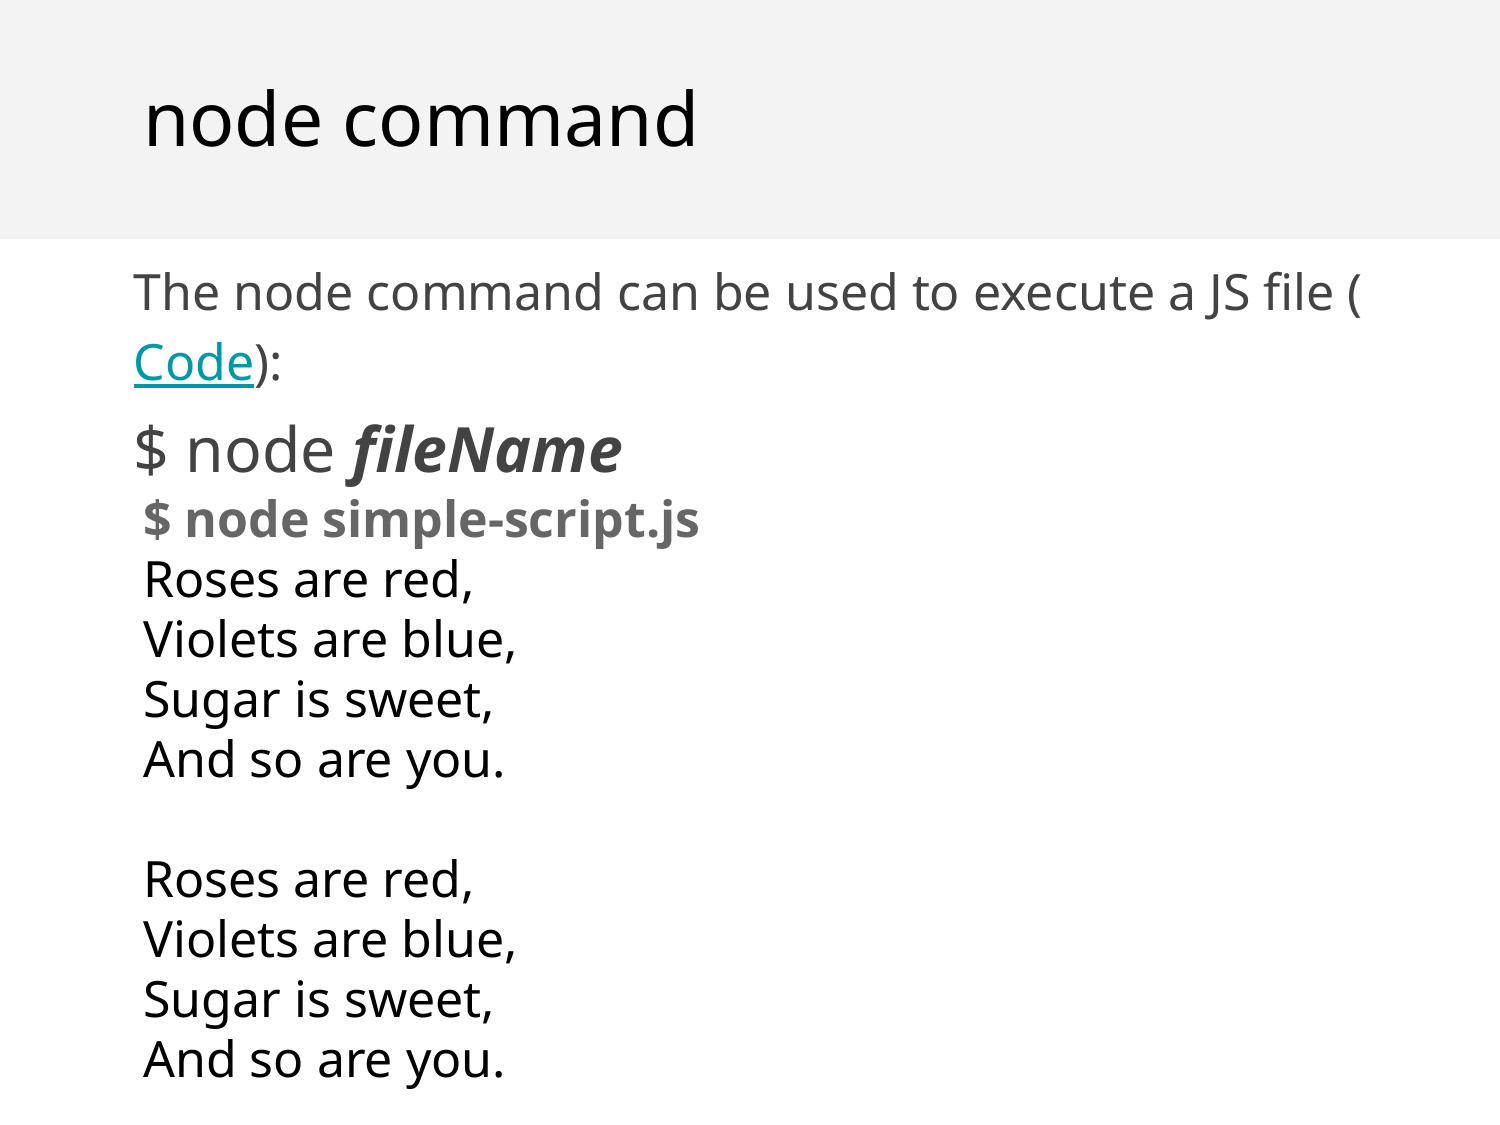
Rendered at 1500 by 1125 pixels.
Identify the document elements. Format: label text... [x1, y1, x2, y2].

list The node command can be used to execute a JS file (Code): $ node fileName [118, 236, 1406, 418]
title node command [128, 56, 1372, 183]
text_box $ node simple-script.js Roses are red, Violets are blue, Sugar is sweet, And so are you. Roses are red, Violets are blue, Sugar is sweet, And so are you. [128, 472, 1333, 1020]
